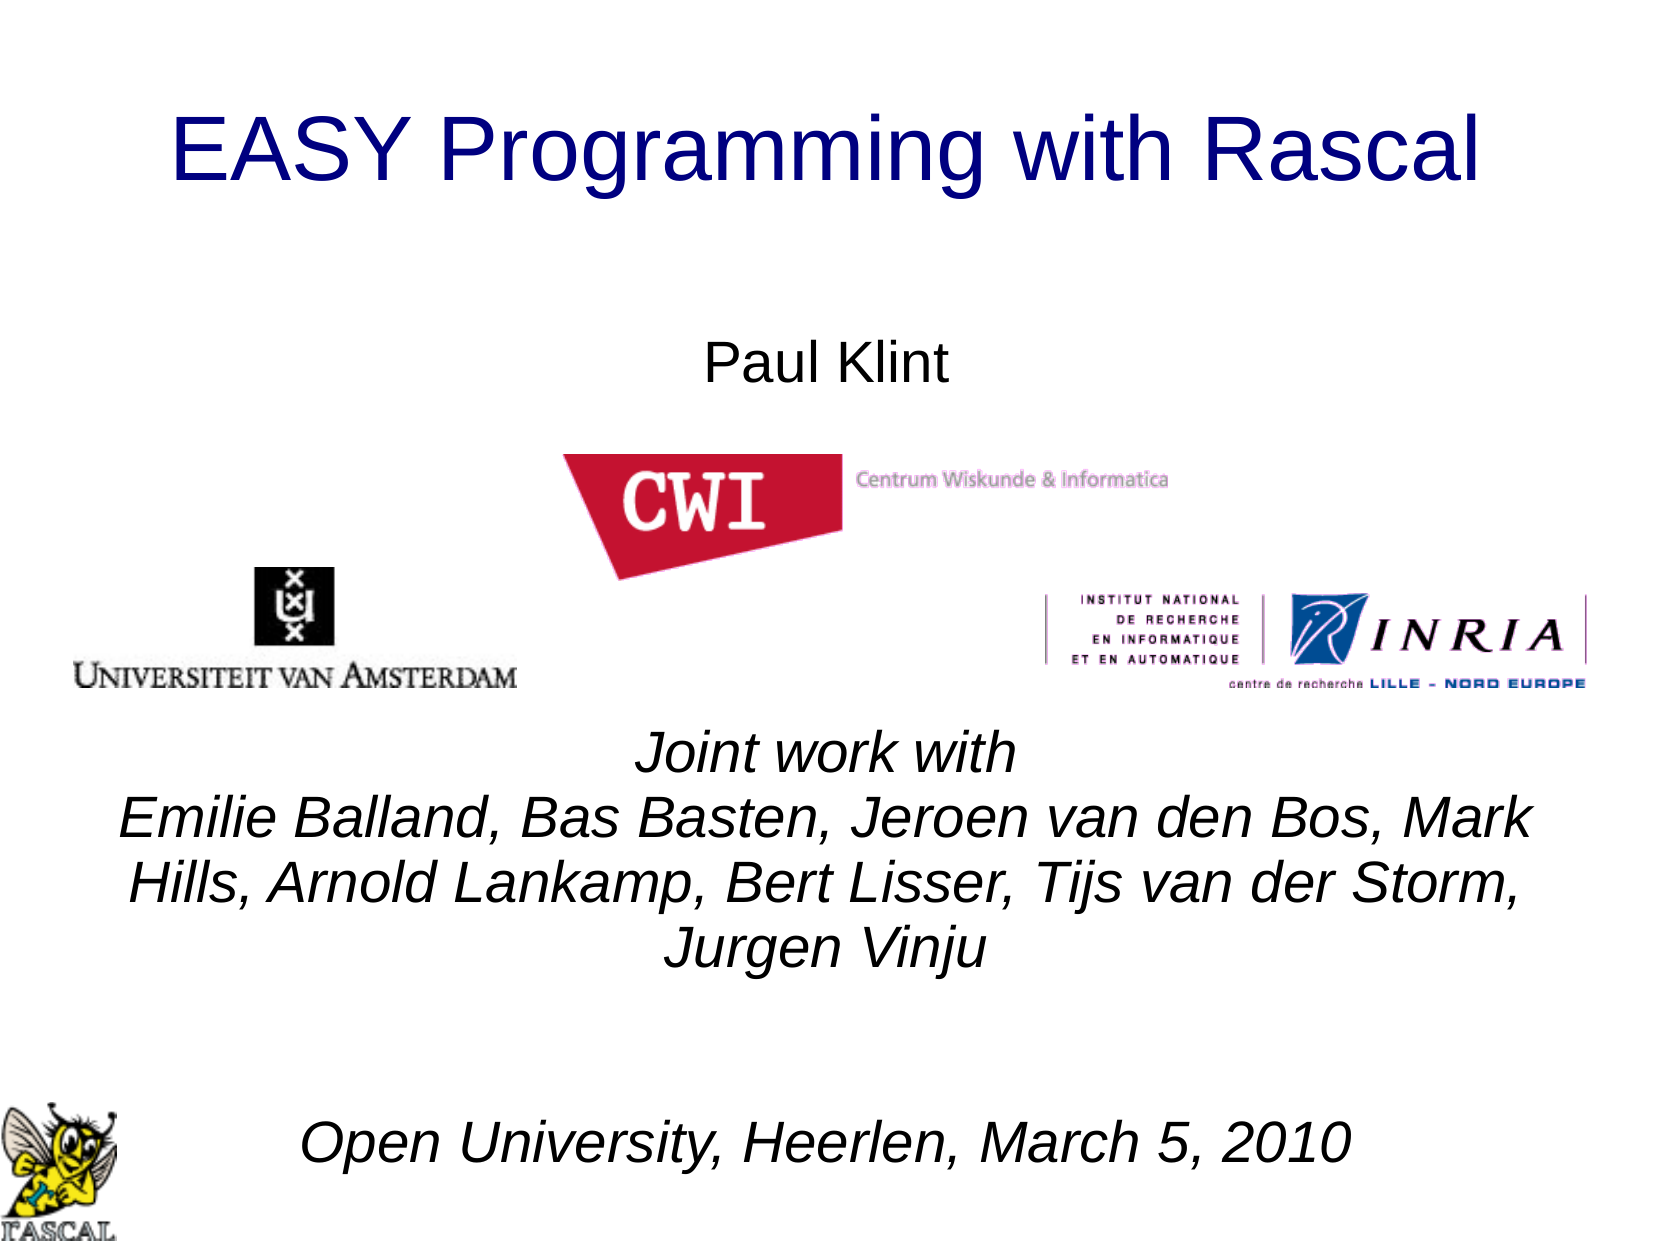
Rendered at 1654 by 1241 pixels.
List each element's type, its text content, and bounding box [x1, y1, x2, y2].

picture [562, 454, 1240, 581]
picture [73, 567, 517, 688]
picture [0, 1102, 117, 1241]
title EASY Programming with Rascal Paul Klint Joint work with Emilie Balland, Bas Basten, Jeroen van den Bos, Mark Hills, Arnold Lankamp, Bert Lisser, Tijs van der Storm, Jurgen Vinju Open University, Heerlen, March 5, 2010 [82, 53, 1571, 1219]
picture [1045, 592, 1588, 688]
